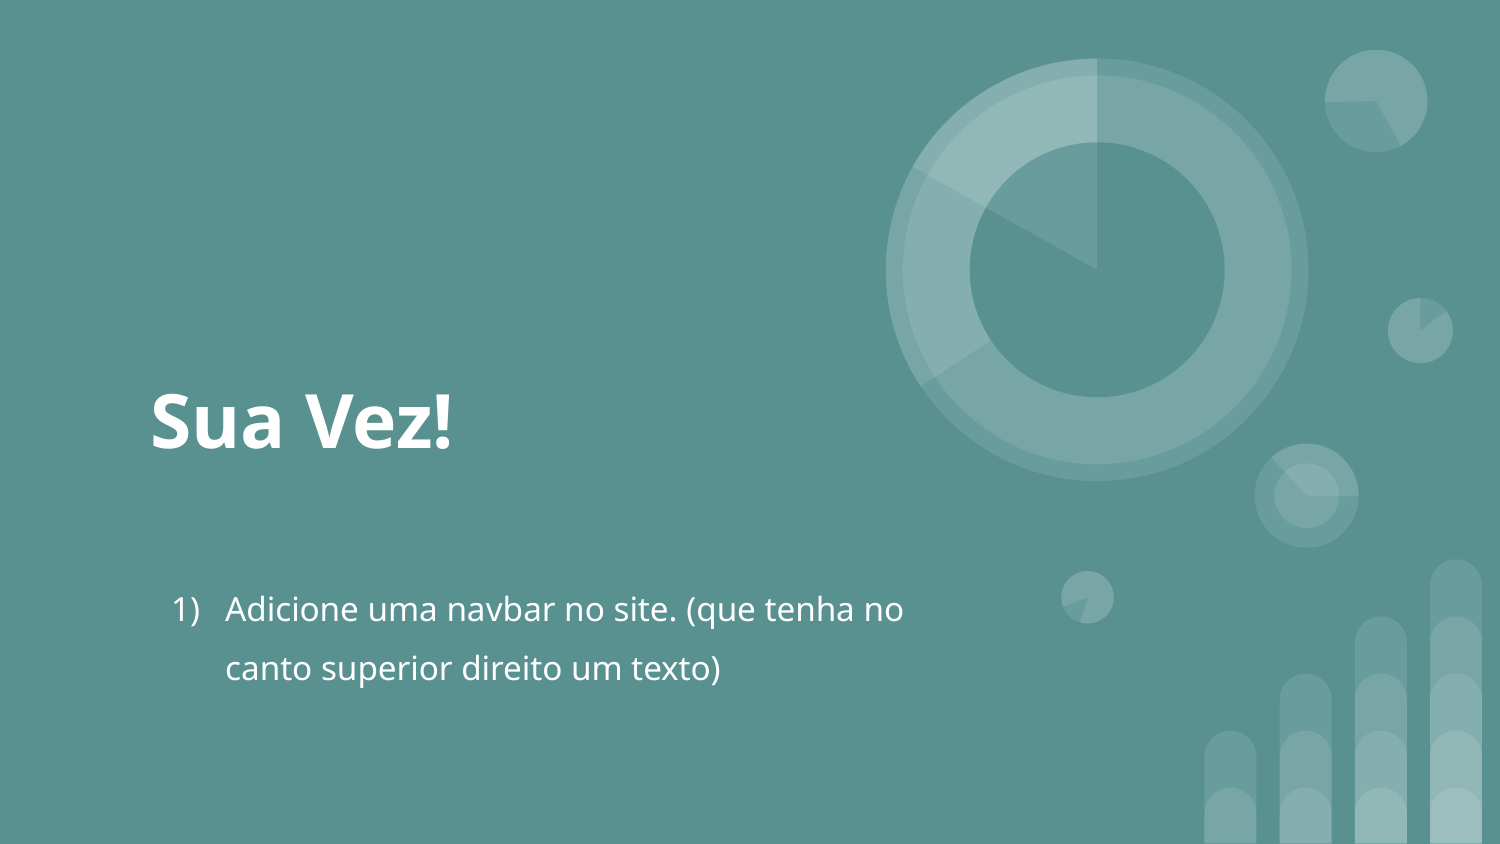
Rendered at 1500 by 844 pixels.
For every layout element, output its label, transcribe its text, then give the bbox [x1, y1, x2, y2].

title Sua Vez! [135, 264, 834, 552]
subtitle Adicione uma navbar no site. (que tenha no canto superior direito um texto) [135, 552, 971, 814]
